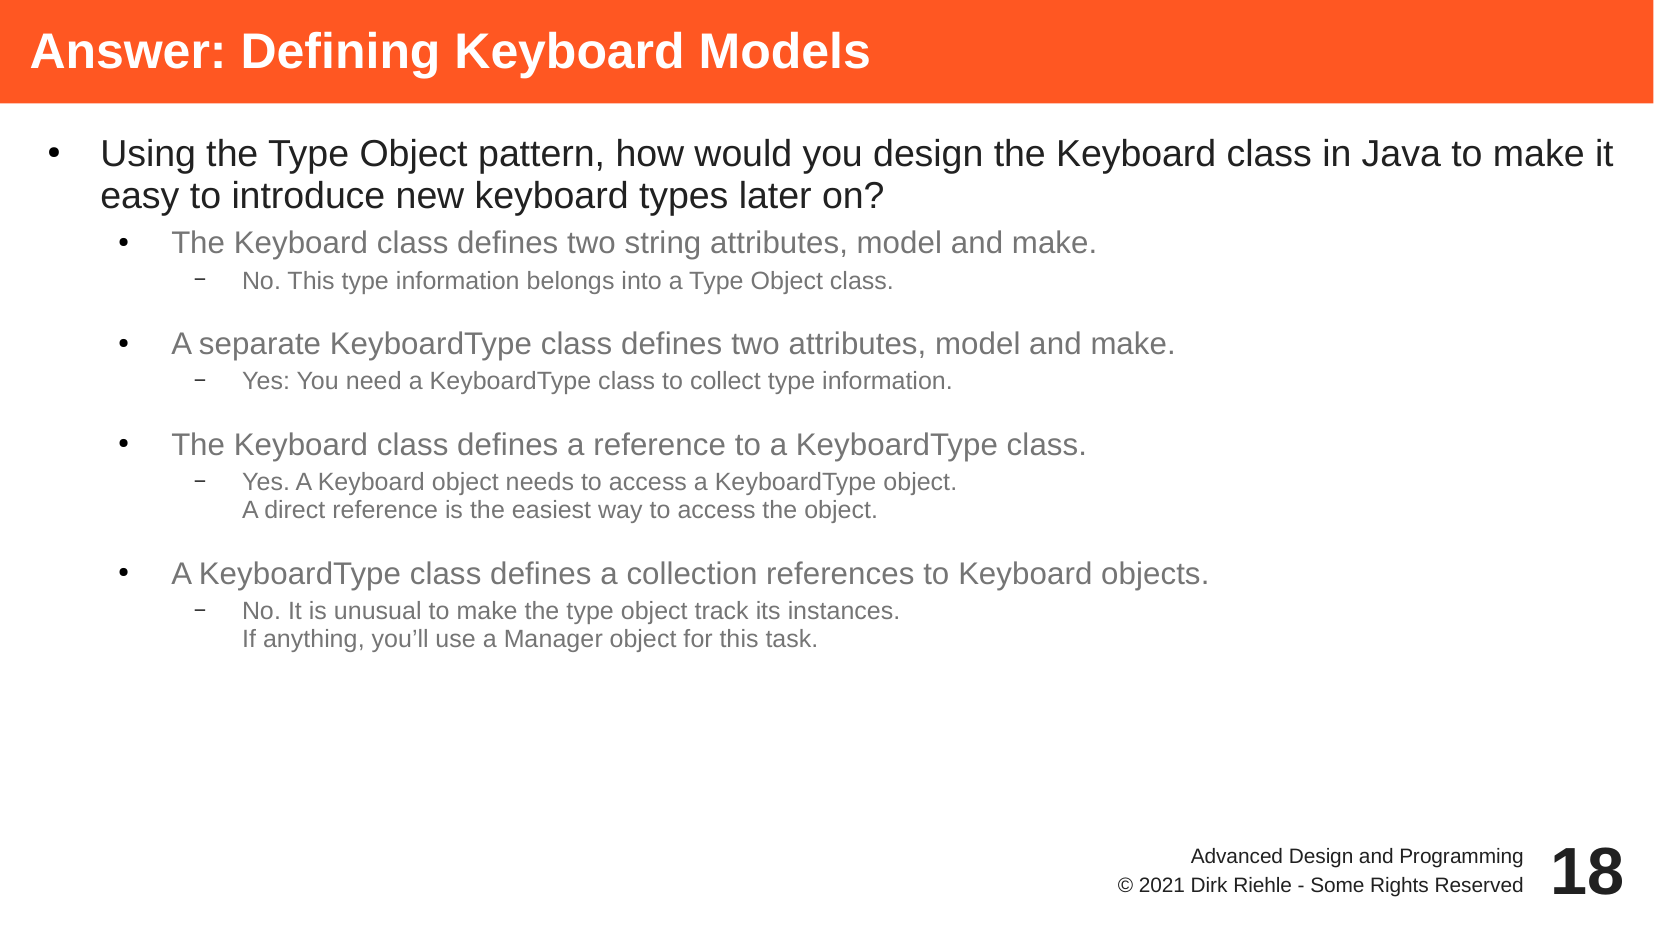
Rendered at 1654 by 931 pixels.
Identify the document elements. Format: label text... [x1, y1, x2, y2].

title Answer: Defining Keyboard Models [0, 0, 1654, 104]
list Using the Type Object pattern, how would you design the Keyboard class in Java to make it easy to introduce new keyboard types later on? The Keyboard class defines two string attributes, model and make. No. This type information belongs into a Type Object class. A separate KeyboardType class defines two attributes, model and make. Yes: You need a KeyboardType class to collect type information. The Keyboard class defines a reference to a KeyboardType class. Yes. A Keyboard object needs to access a KeyboardType object. A direct reference is the easiest way to access the object. A KeyboardType class defines a collection references to Keyboard objects. No. It is unusual to make the type object track its instances. If anything, you’ll use a Manager object for this task. [29, 132, 1625, 813]
